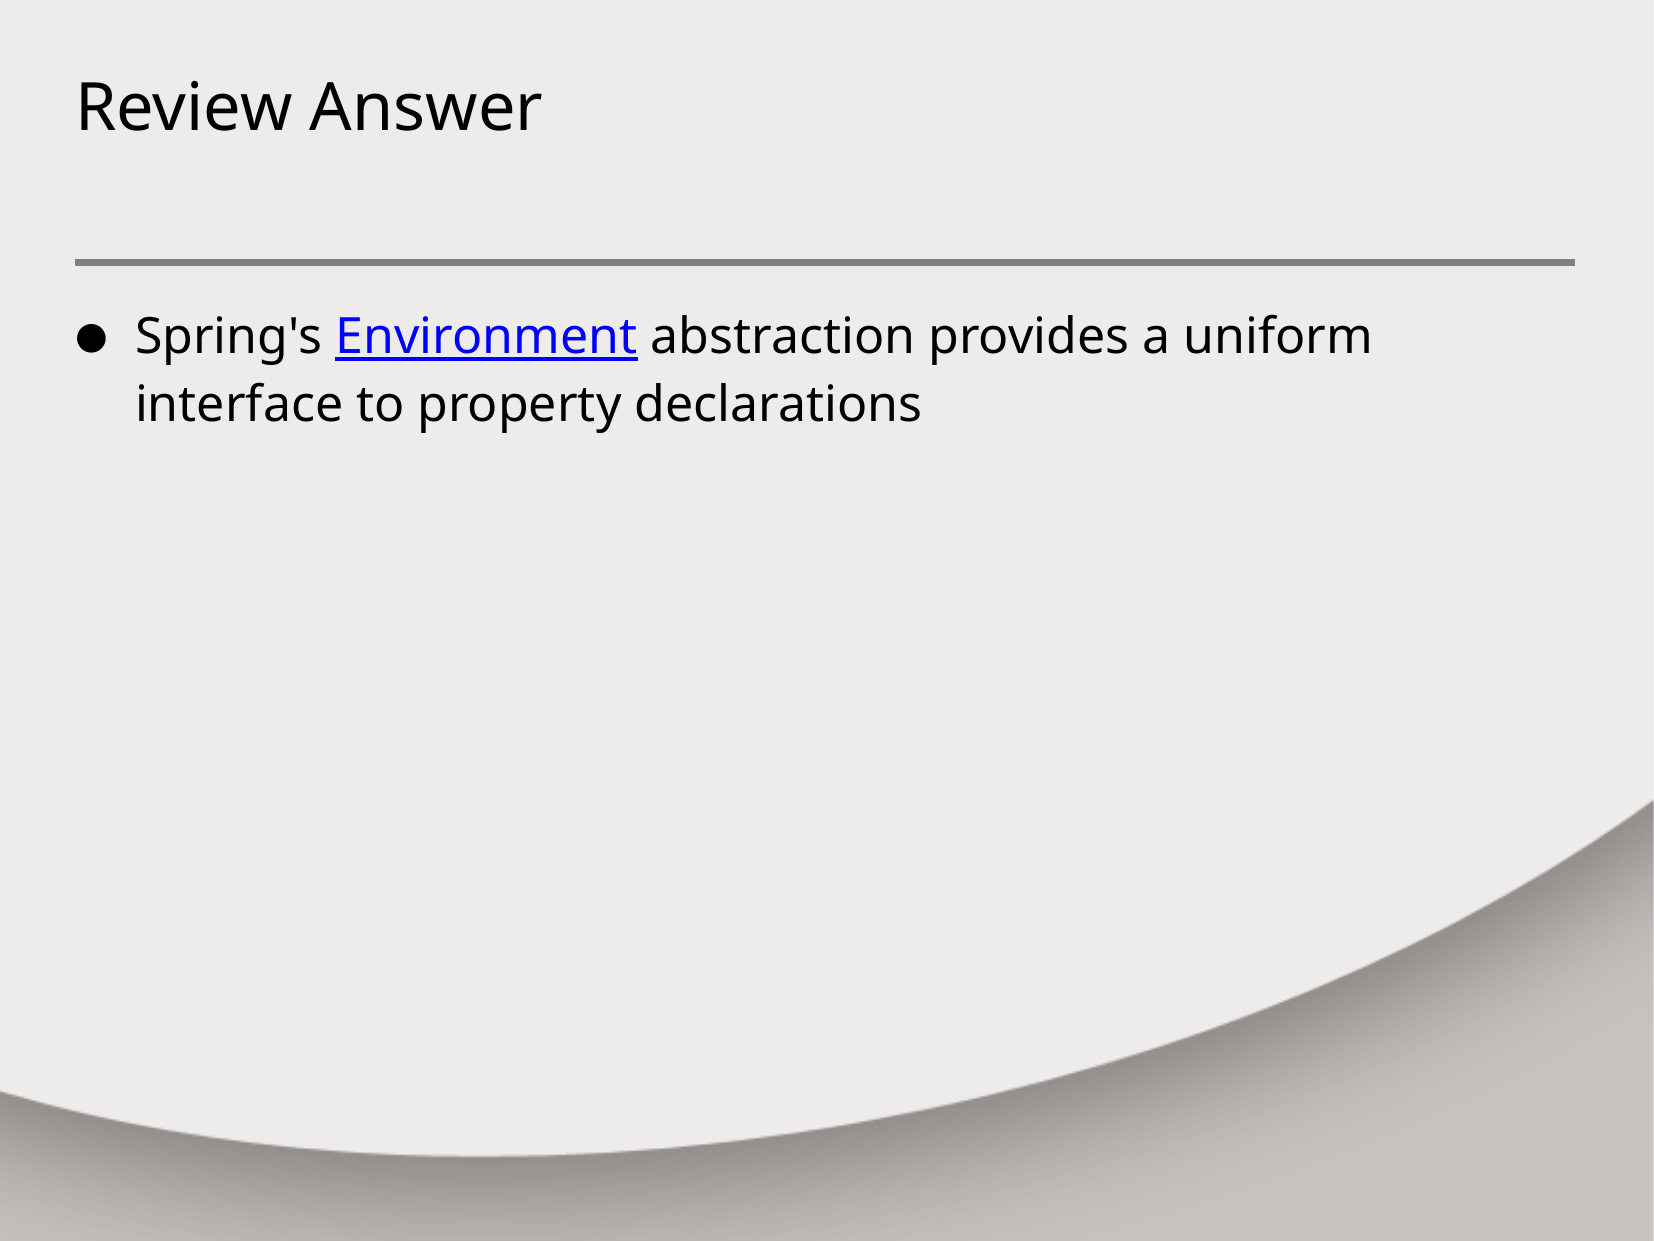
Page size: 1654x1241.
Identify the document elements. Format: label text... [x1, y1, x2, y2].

picture [0, 0, 1654, 1241]
list Spring's Environment abstraction provides a uniform interface to property declarations [75, 300, 1576, 1163]
title Review Answer [75, 75, 1576, 226]
